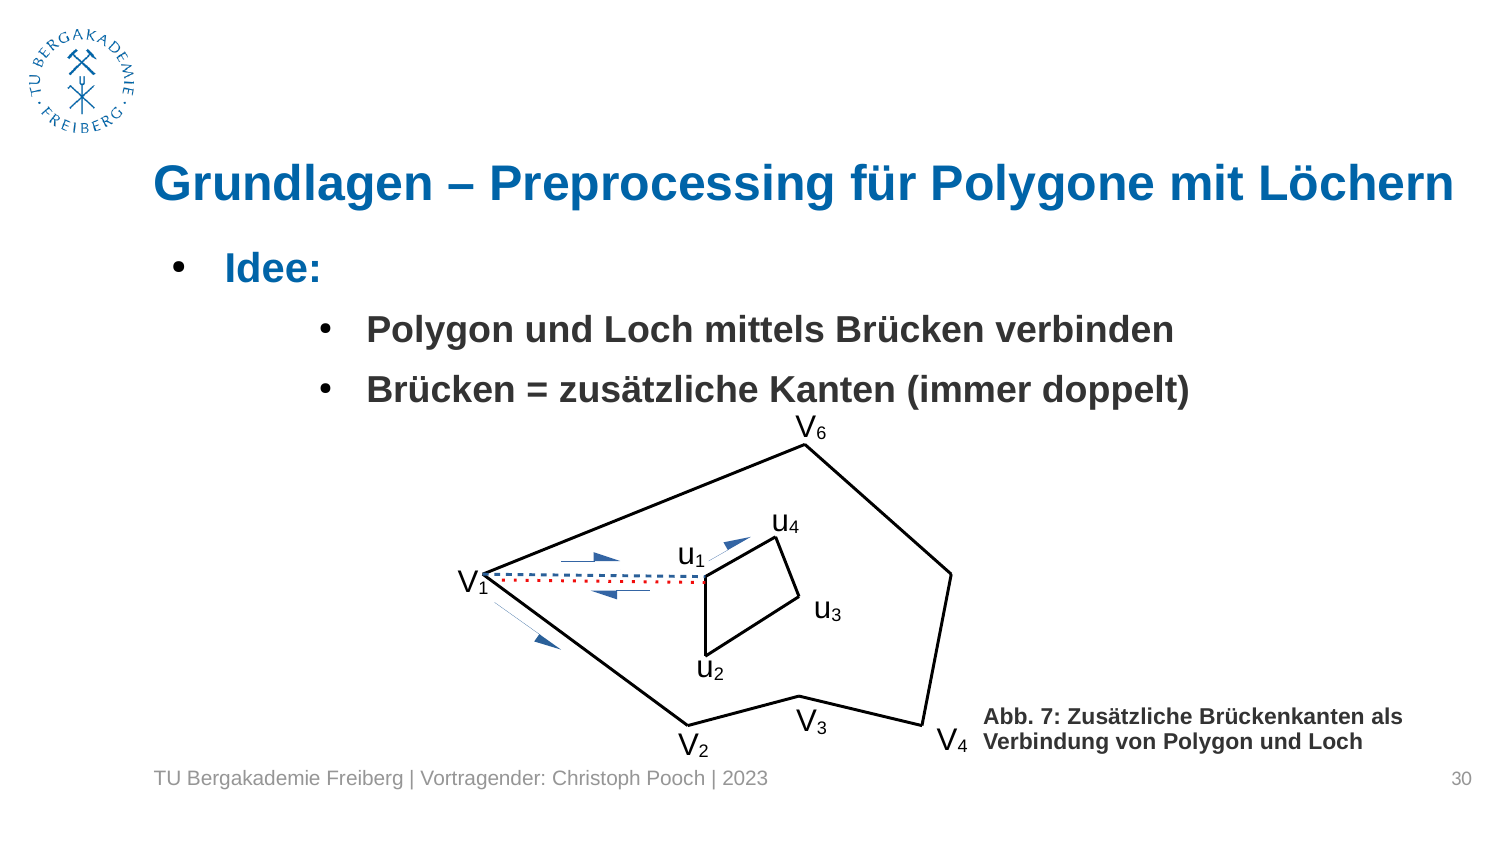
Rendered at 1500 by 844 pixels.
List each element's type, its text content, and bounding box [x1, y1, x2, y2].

text_box V4 [921, 714, 968, 768]
list Grundlagen – Preprocessing für Polygone mit Löchern [153, 150, 1477, 221]
list Idee: Polygon und Loch mittels Brücken verbinden Brücken = zusätzliche Kanten (immer doppelt) [153, 244, 1353, 443]
text_box u1 [663, 529, 751, 583]
footer TU Bergakademie Freiberg | Vortragender: Christoph Pooch | 2023 [153, 764, 1353, 824]
text_box u3 [799, 583, 887, 637]
text_box u4 [756, 495, 845, 549]
text_box Abb. 7: Zusätzliche Brückenkanten als Verbindung von Polygon und Loch [968, 695, 1447, 788]
text_box V3 [781, 696, 870, 750]
slide_number 44 [1352, 764, 1473, 825]
text_box u2 [681, 642, 770, 696]
picture [29, 29, 134, 133]
text_box V2 [663, 719, 752, 773]
text_box V1 [442, 556, 531, 610]
text_box V6 [780, 401, 869, 455]
